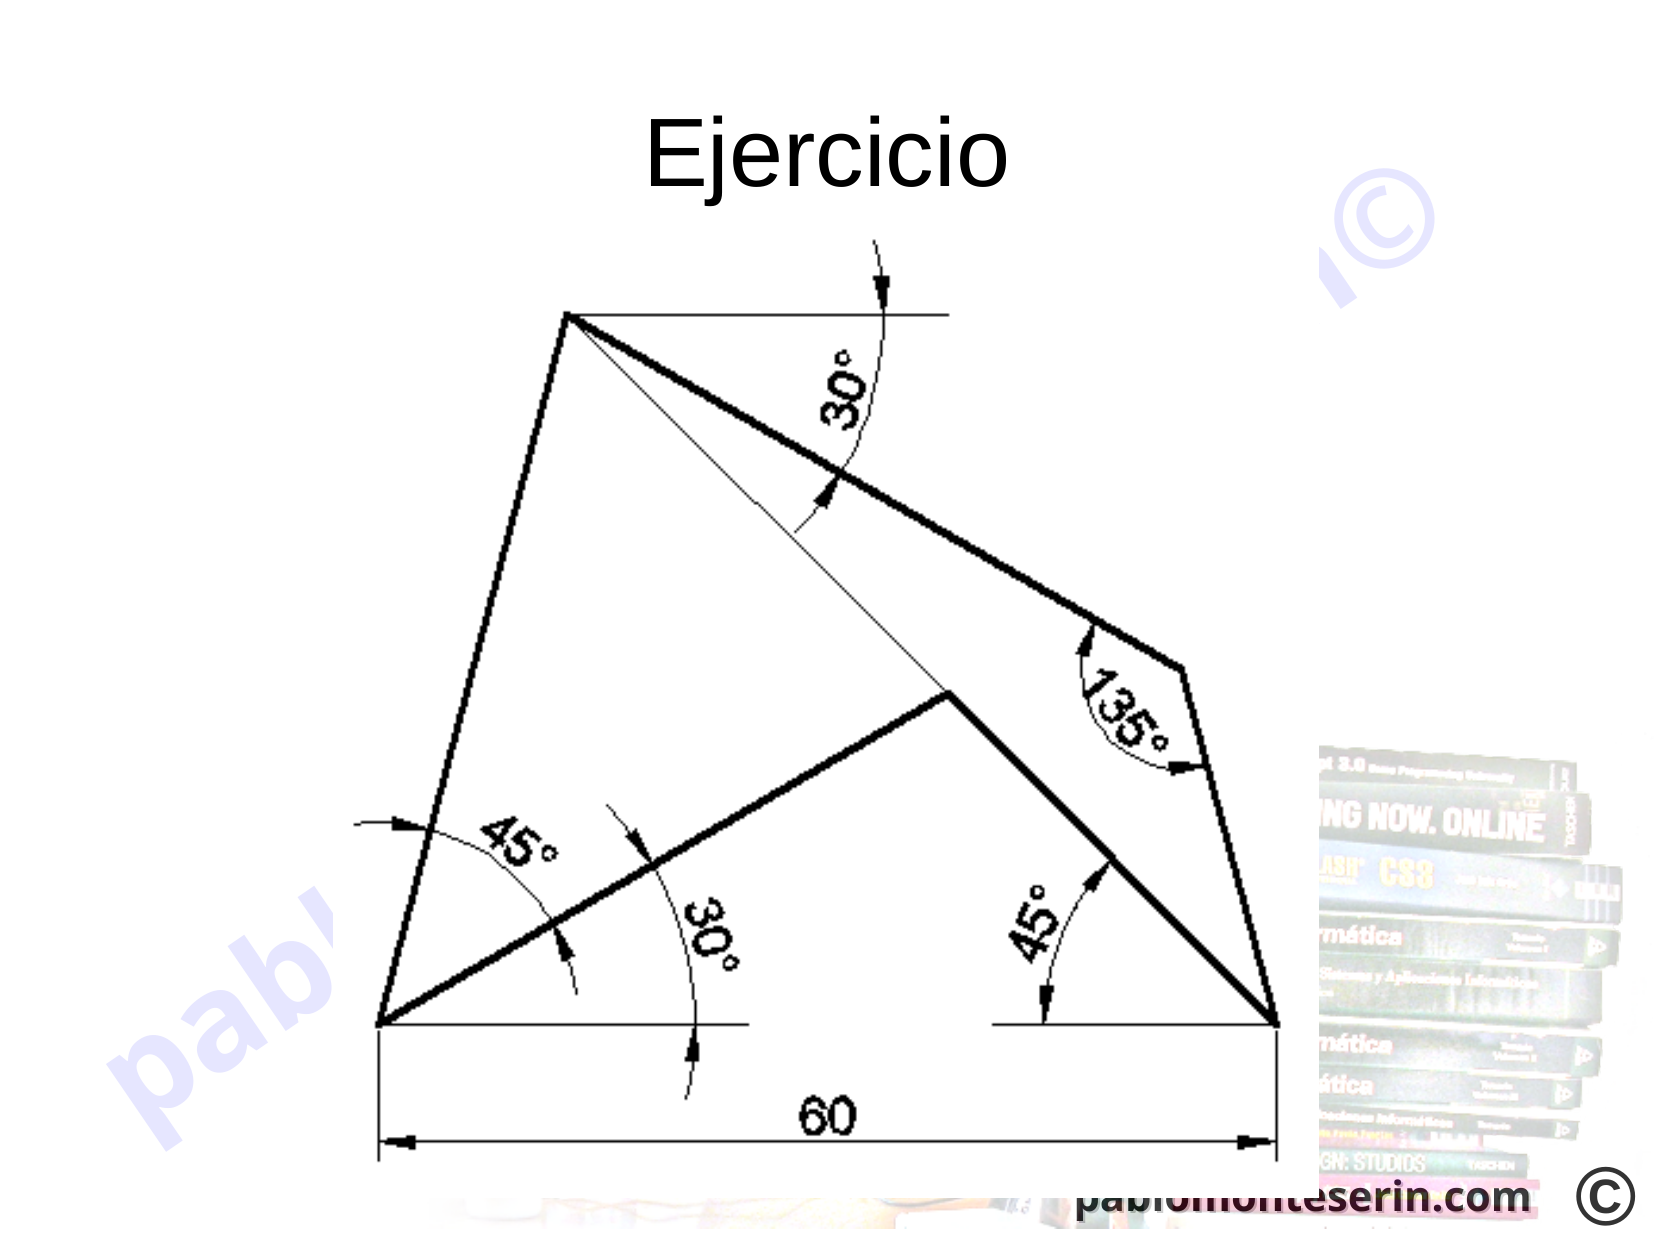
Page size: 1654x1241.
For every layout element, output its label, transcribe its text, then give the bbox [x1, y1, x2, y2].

title Ejercicio [82, 49, 1571, 257]
picture [333, 224, 1654, 1229]
